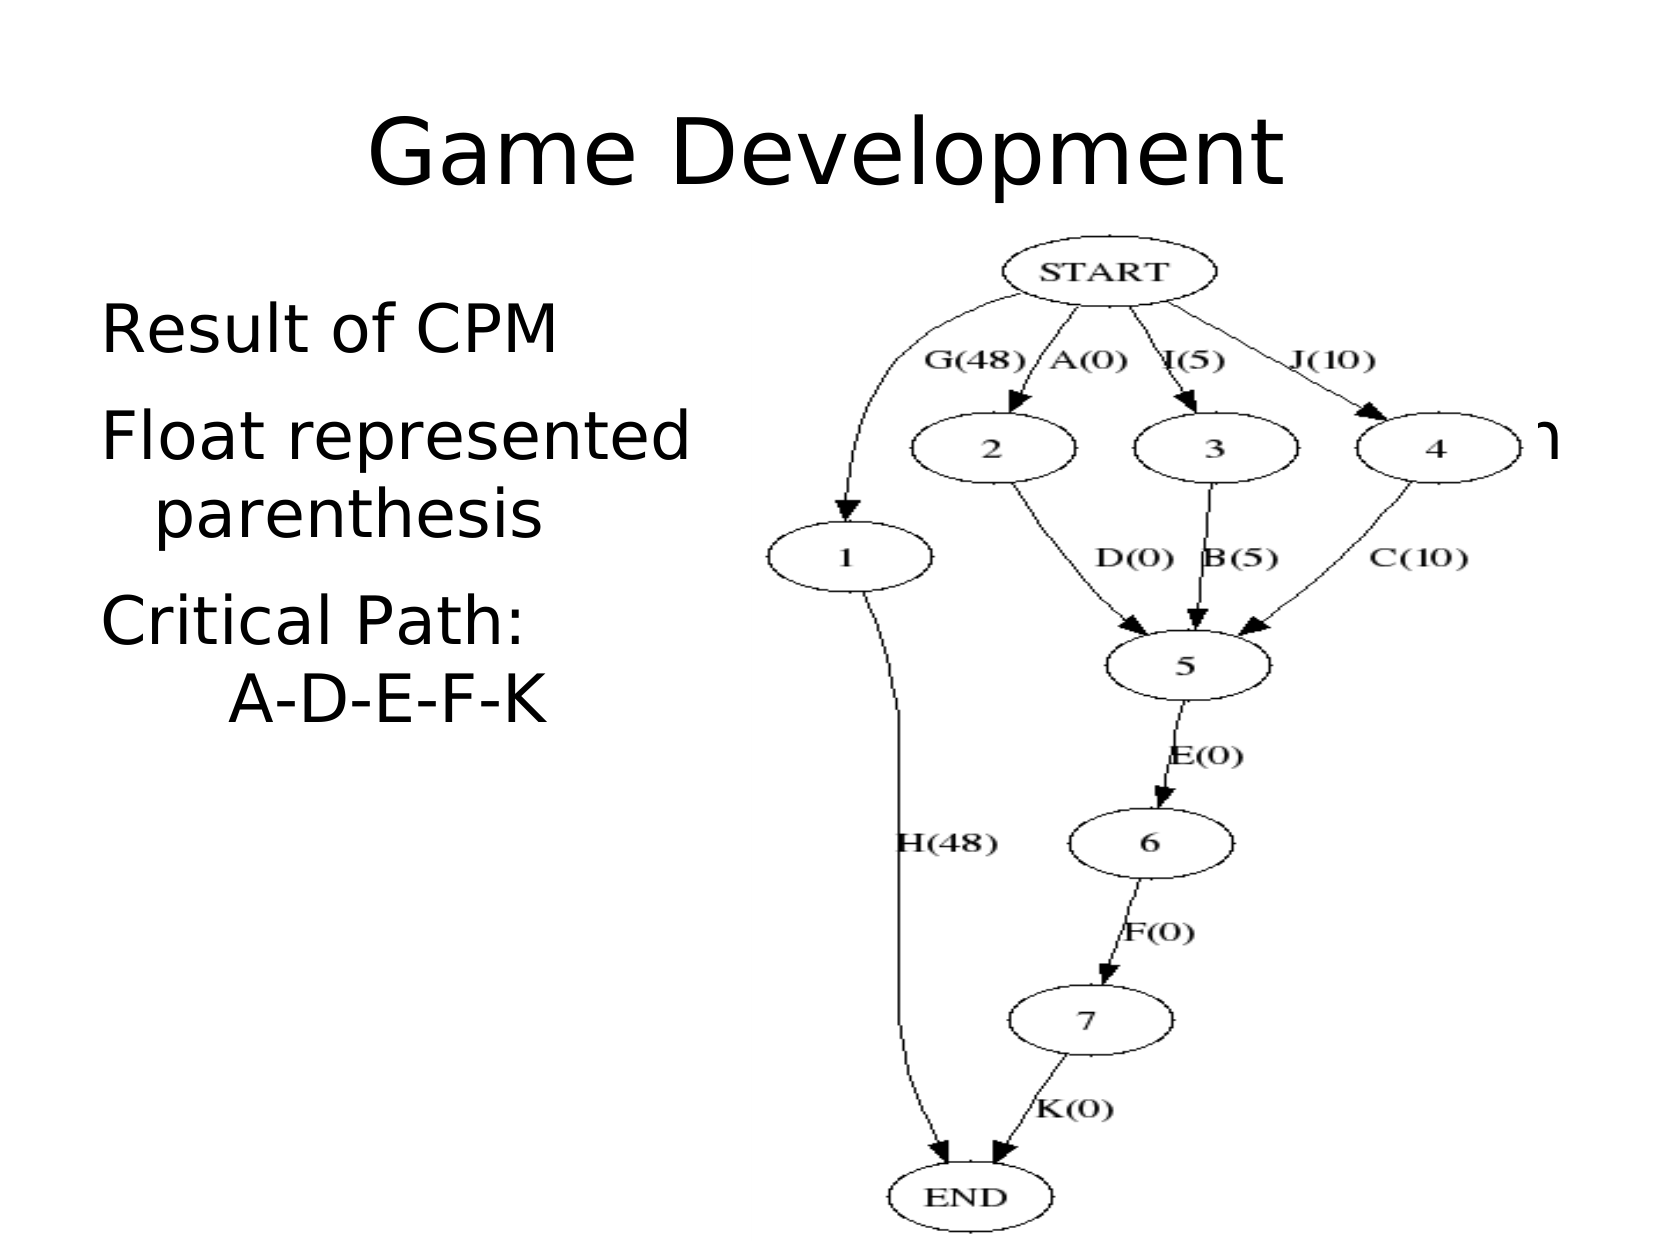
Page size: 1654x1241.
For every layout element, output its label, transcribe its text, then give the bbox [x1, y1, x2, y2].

list Result of CPM Float represented in parenthesis Critical Path: A-D-E-F-K [1538, 290, 1571, 1109]
picture [750, 224, 1538, 1241]
list Result of CPM Float represented in parenthesis Critical Path: A-D-E-F-K [82, 290, 750, 1109]
title Game Development [82, 49, 1571, 257]
